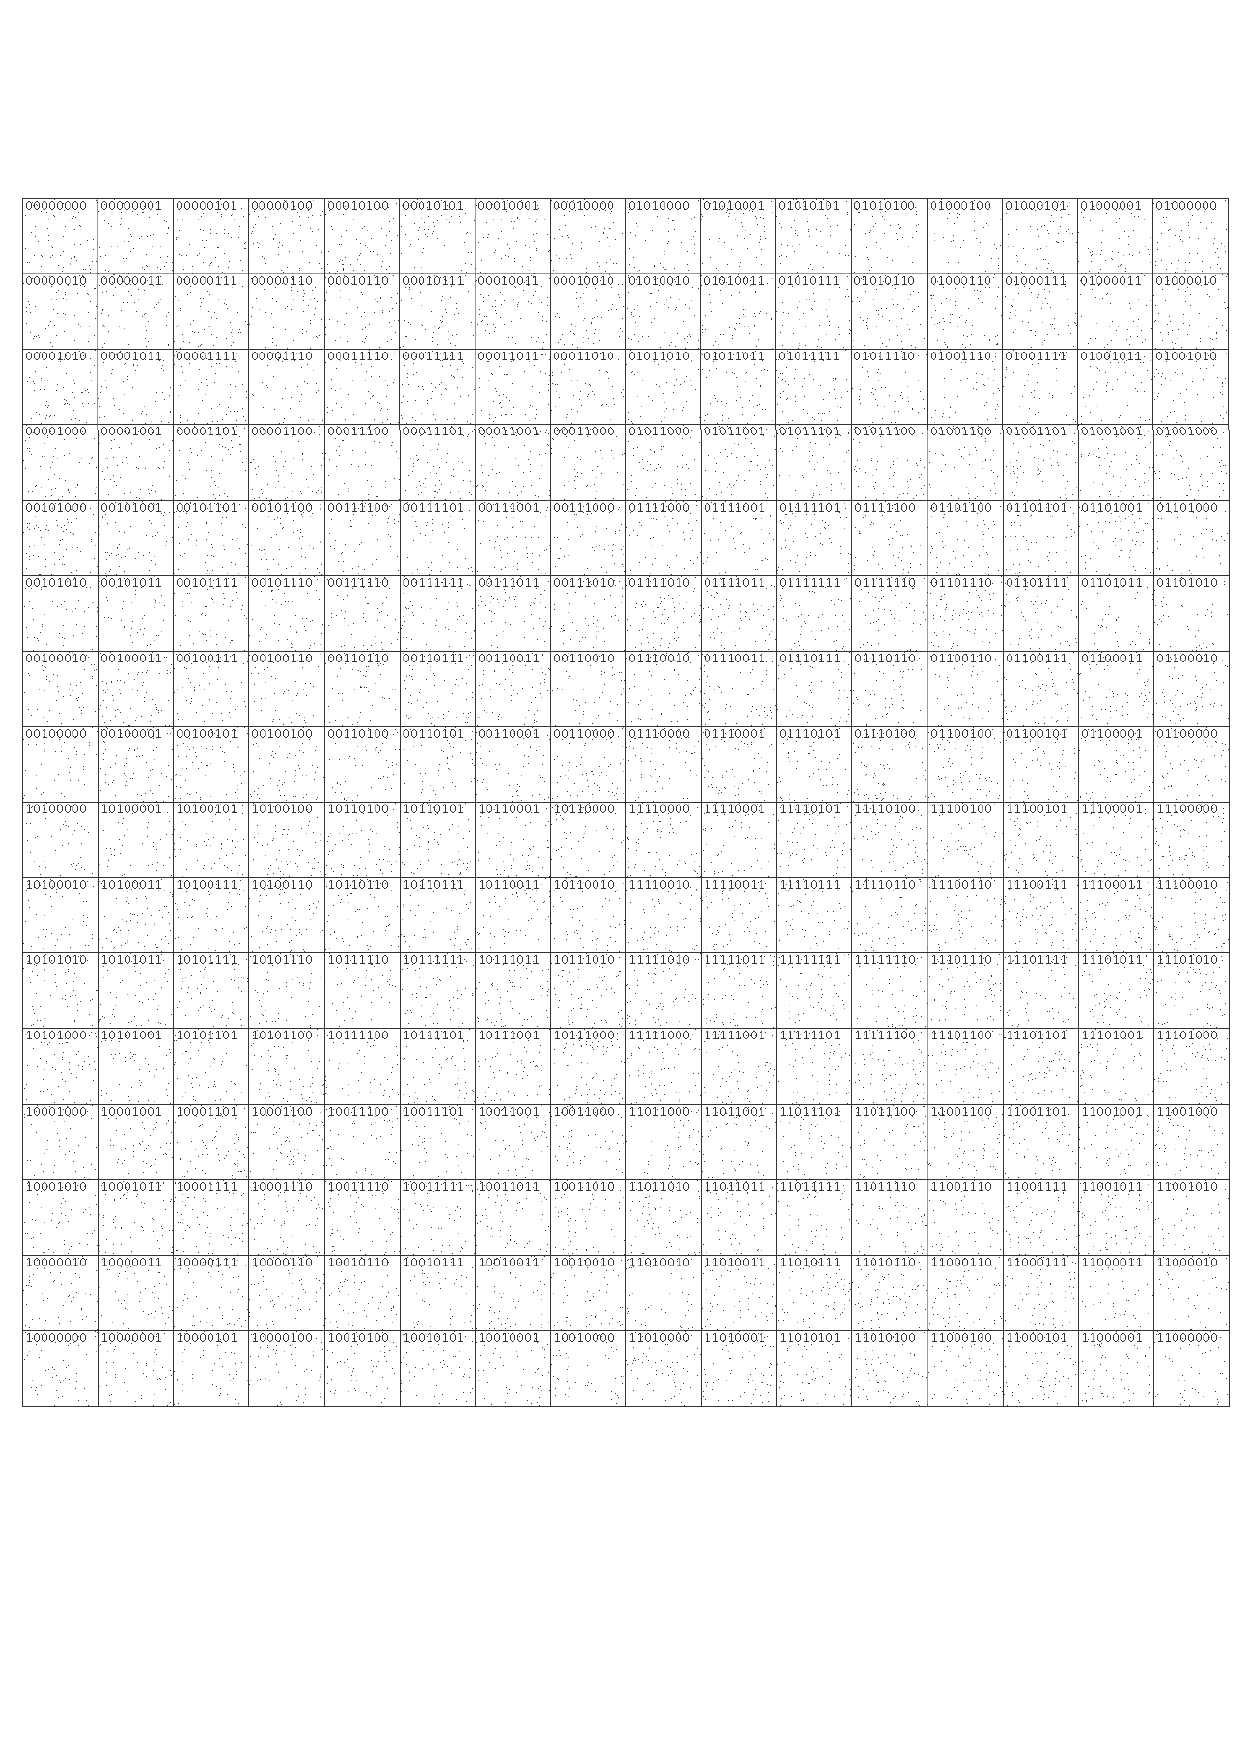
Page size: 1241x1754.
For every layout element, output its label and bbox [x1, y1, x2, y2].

picture [16, 193, 1232, 1409]
